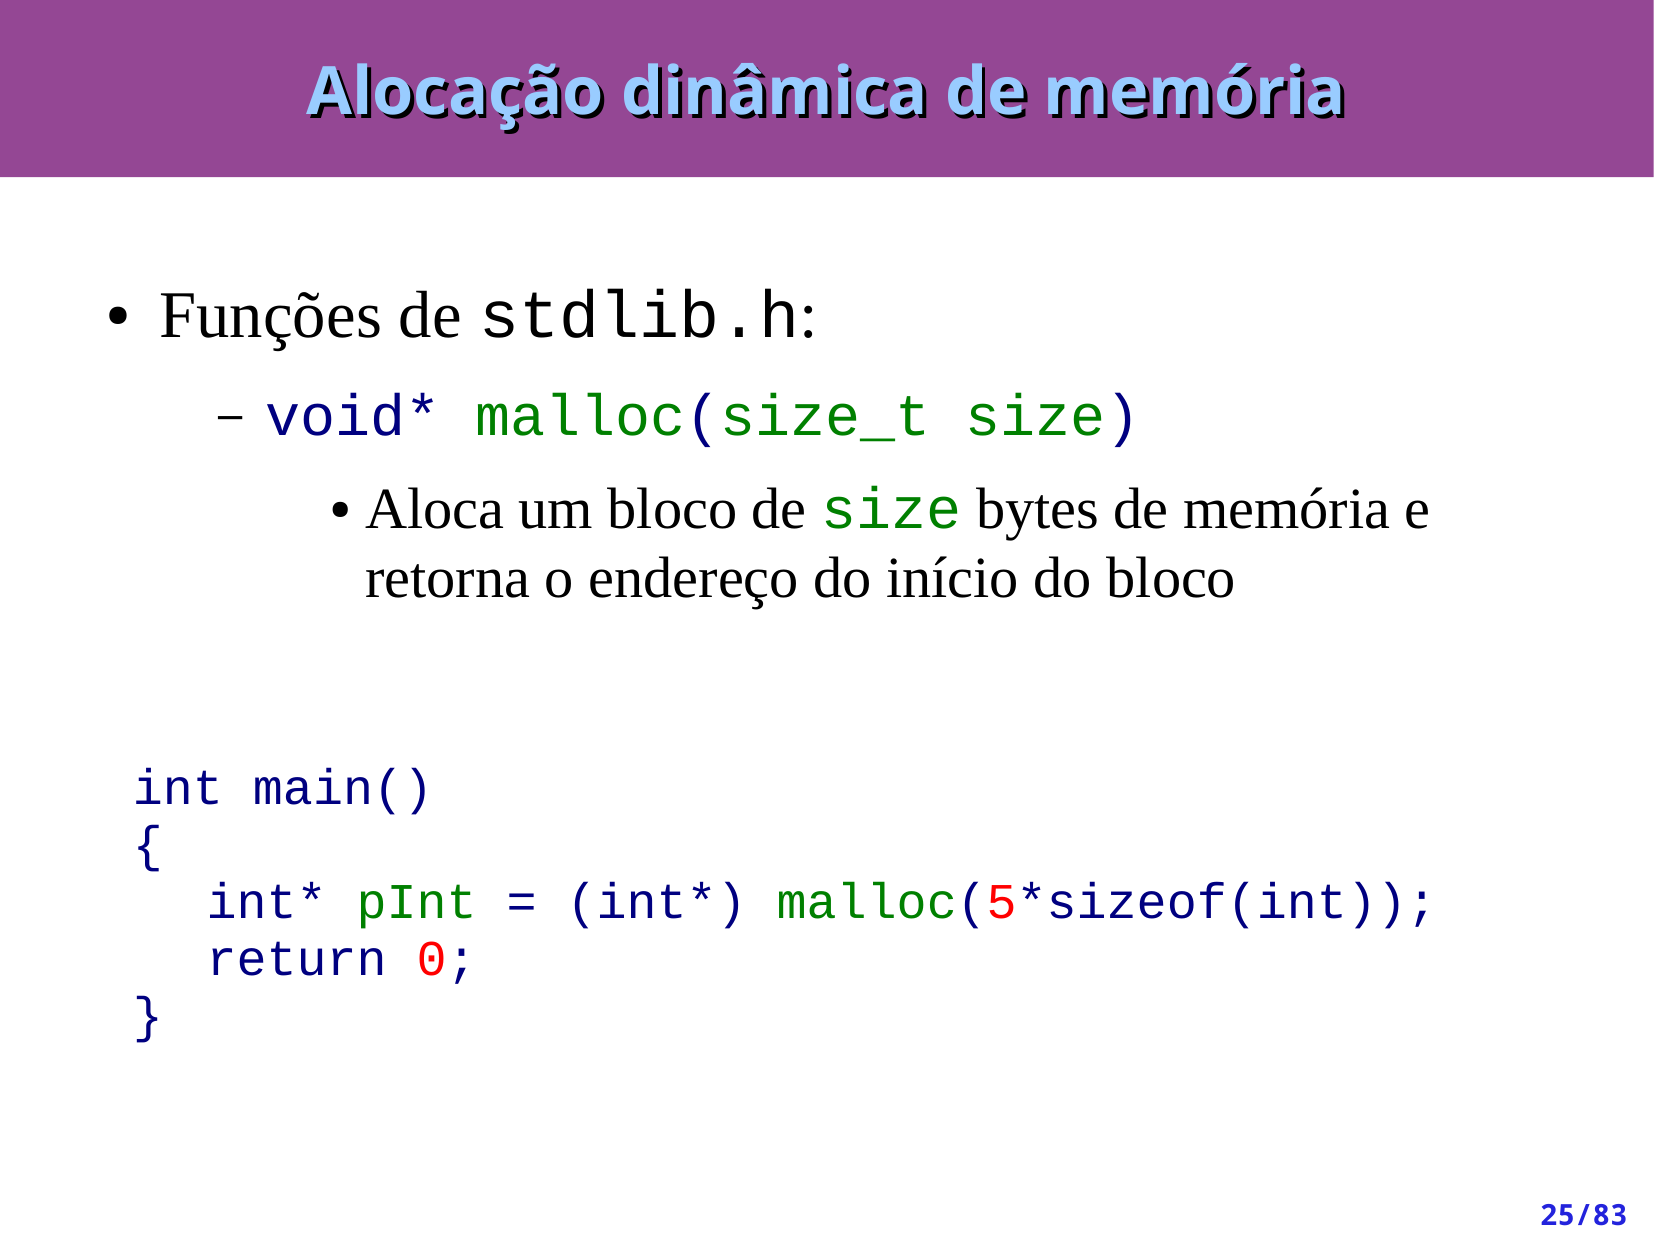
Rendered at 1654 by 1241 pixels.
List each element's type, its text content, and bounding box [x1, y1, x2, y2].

list Funções de stdlib.h: void* malloc(size_t size) Aloca um bloco de size bytes de memória e retorna o endereço do início do bloco [88, 277, 1577, 1097]
title Alocação dinâmica de memória [0, 0, 1654, 178]
text_box int main() { int* pInt = (int*) malloc(5*sizeof(int)); return 0; } [118, 755, 1565, 1056]
